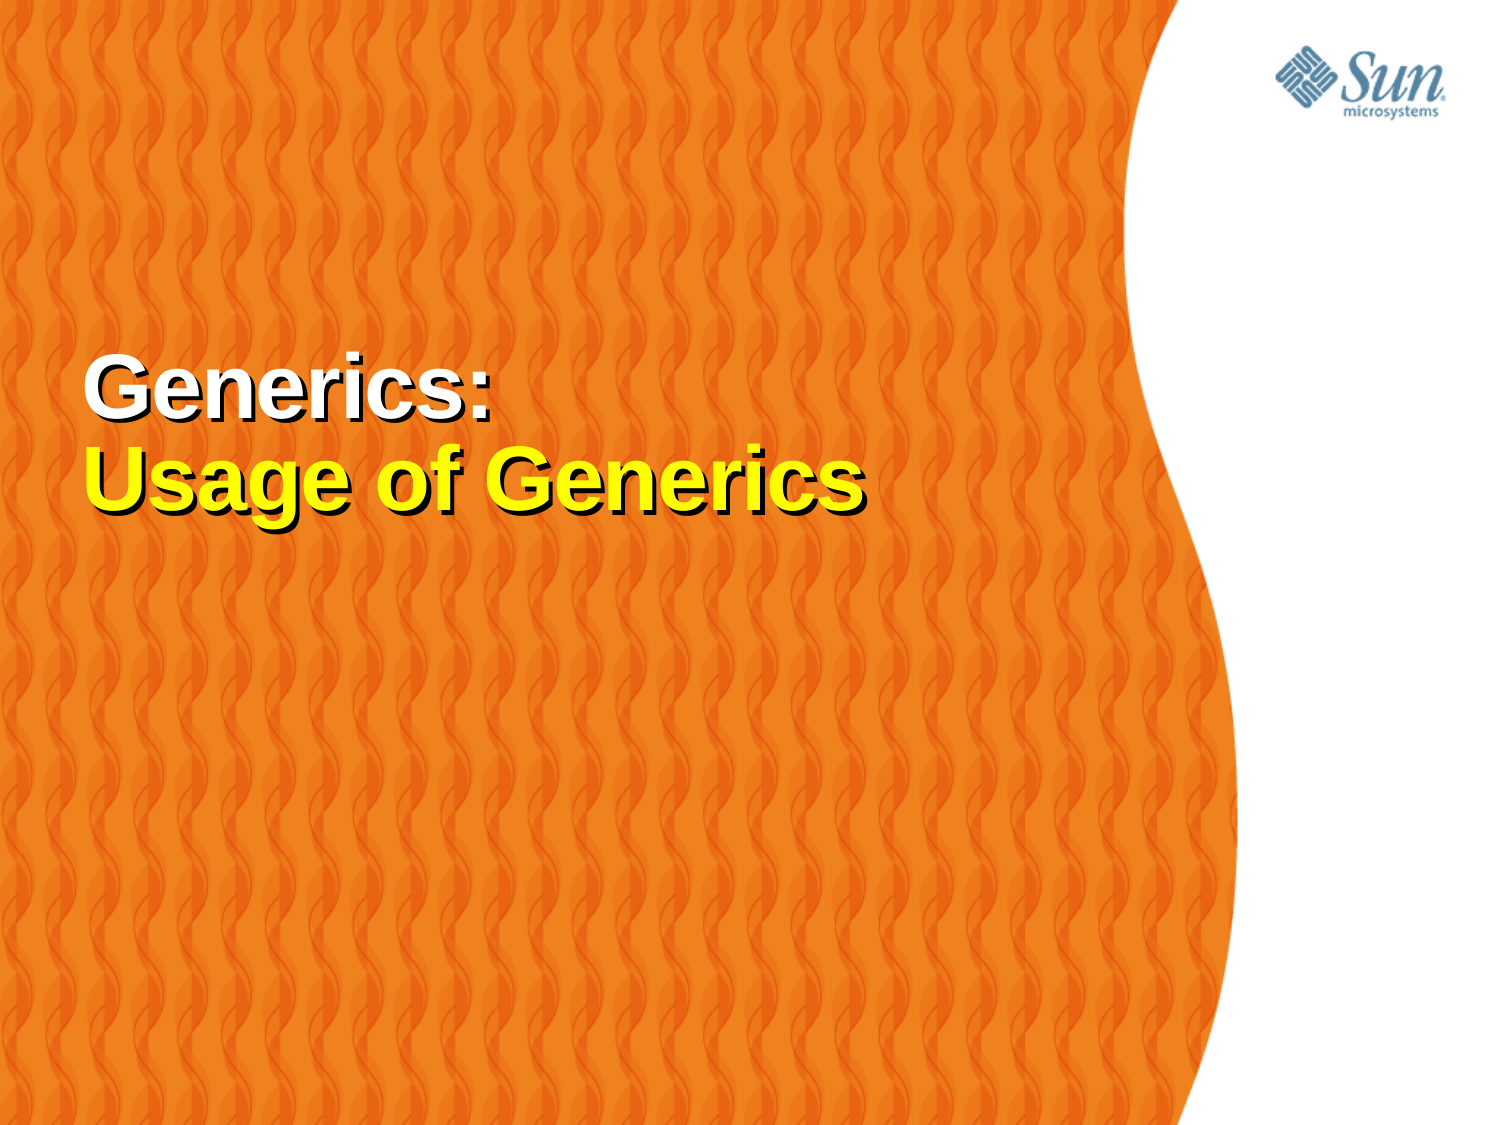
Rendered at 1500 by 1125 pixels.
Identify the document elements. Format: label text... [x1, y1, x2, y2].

title Generics: Usage of Generics [81, 149, 1283, 857]
picture [0, 0, 1500, 1125]
